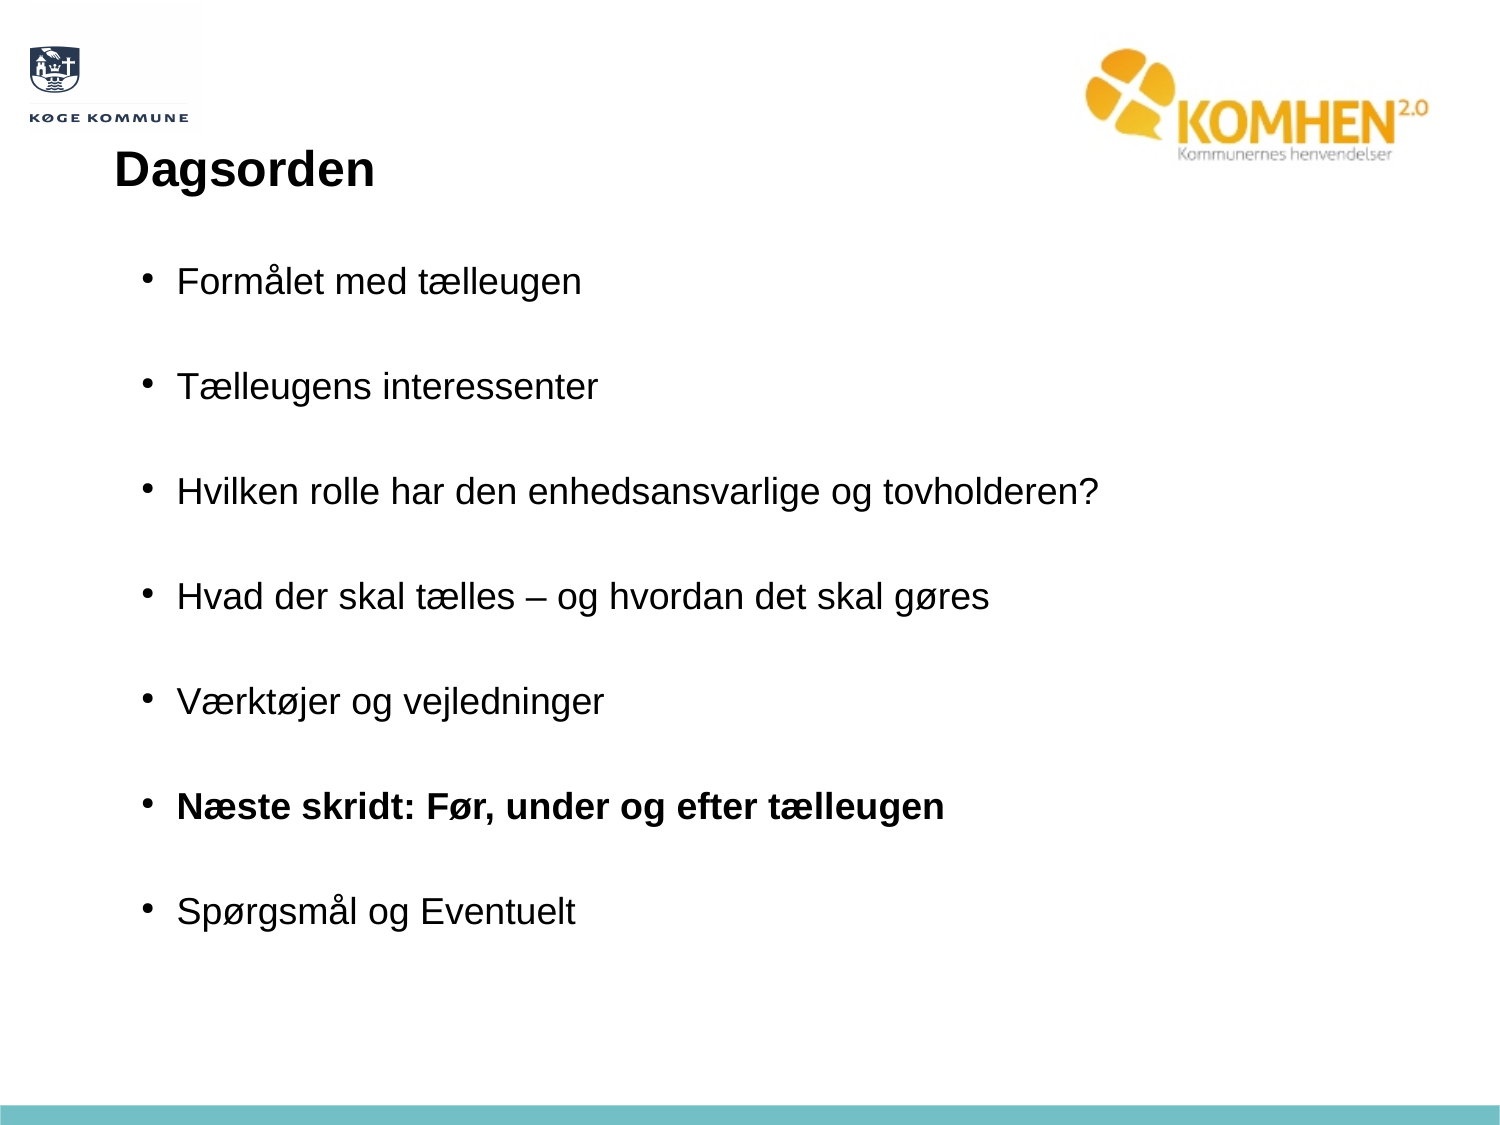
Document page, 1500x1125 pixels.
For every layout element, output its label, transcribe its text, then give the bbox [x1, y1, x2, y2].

picture [1069, 30, 1440, 186]
text_box Formålet med tælleugen Tælleugens interessenter Hvilken rolle har den enhedsansvarlige og tovholderen? Hvad der skal tælles – og hvordan det skal gøres Værktøjer og vejledninger Næste skridt: Før, under og efter tælleugen Spørgsmål og Eventuelt [90, 240, 1426, 949]
picture [30, 3, 203, 133]
text_box [0, 1105, 1500, 1125]
text_box Dagsorden [100, 90, 1435, 244]
